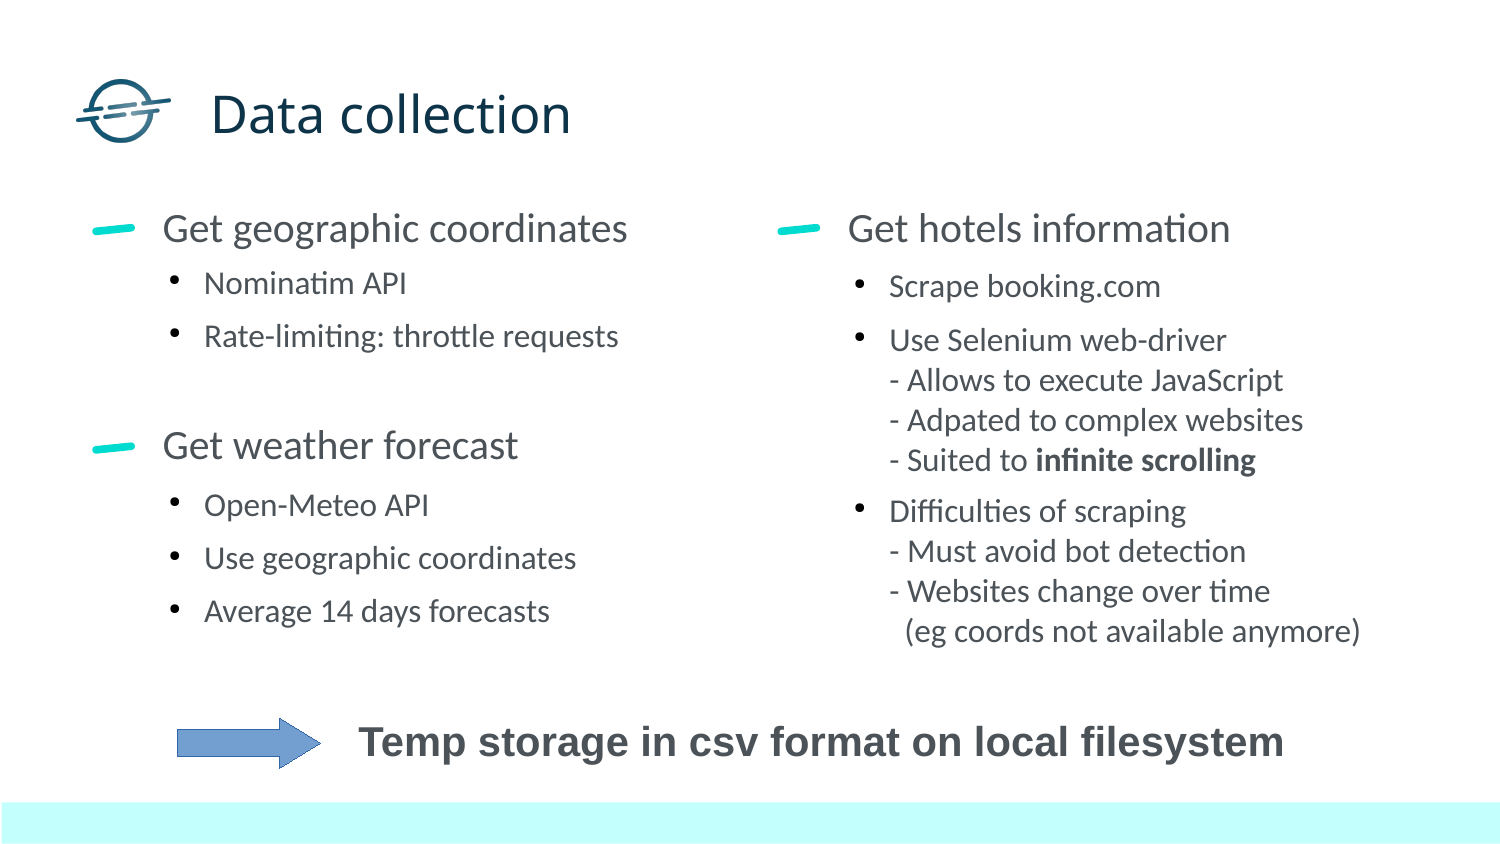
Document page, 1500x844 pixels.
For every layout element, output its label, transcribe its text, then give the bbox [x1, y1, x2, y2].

text_box [92, 442, 135, 454]
title Difficulties of scraping - Must avoid bot detection - Websites change over time (eg coords not available anymore) [838, 474, 1468, 659]
title Open-Meteo API [153, 468, 545, 521]
title Average 14 days forecasts [153, 574, 598, 644]
text_box [92, 223, 135, 236]
picture [76, 79, 171, 143]
title Nominatim API [153, 246, 545, 299]
title Get weather forecast [147, 403, 635, 491]
title Temp storage in csv format on local filesystem [319, 699, 1325, 773]
title Use Selenium web-driver - Allows to execute JavaScript - Adpated to complex websites - Suited to infinite scrolling [838, 302, 1374, 474]
title Data collection [195, 66, 696, 154]
text_box [777, 223, 821, 236]
title Use geographic coordinates [153, 521, 598, 574]
text_box [177, 718, 319, 769]
title Scrape booking.com [838, 249, 1230, 302]
title Get geographic coordinates [147, 185, 677, 267]
title Rate-limiting: throttle requests [153, 299, 637, 367]
text_box [1, 802, 1500, 844]
title Get hotels information [832, 185, 1362, 267]
